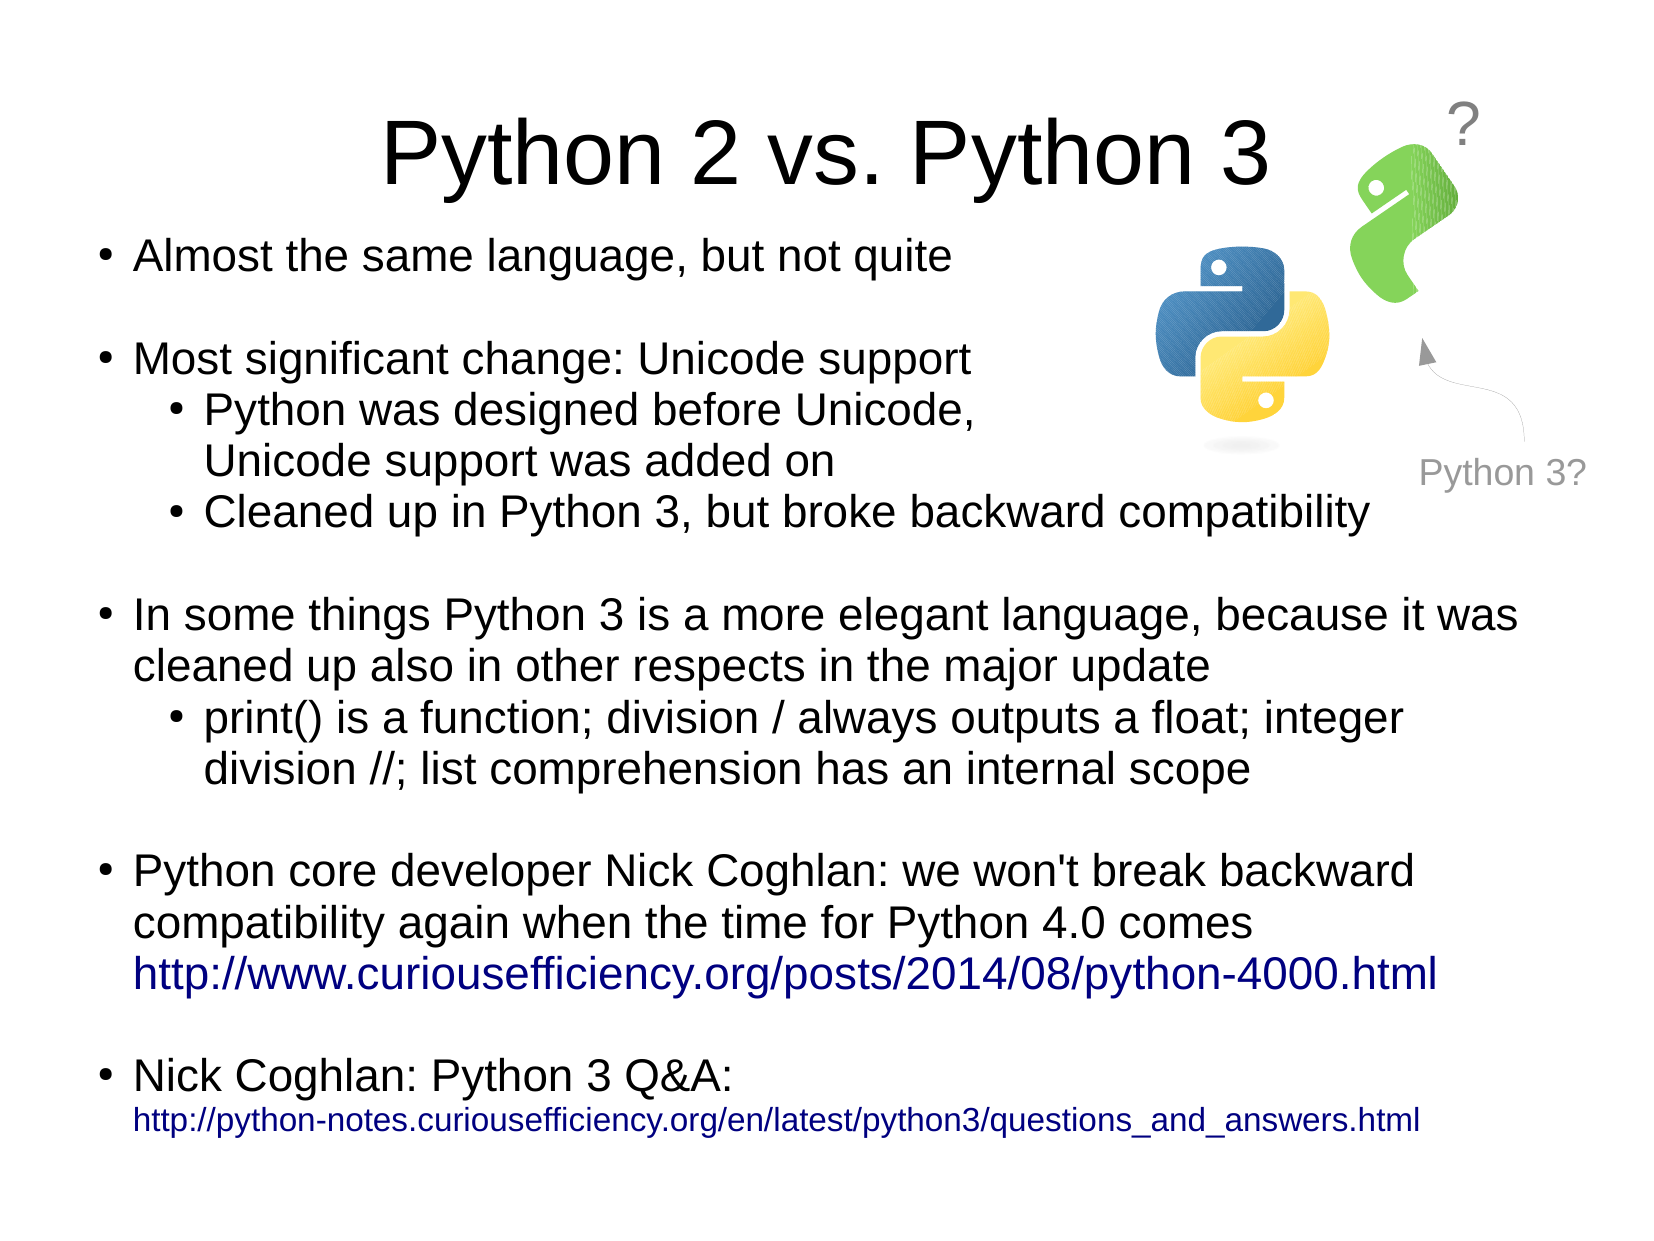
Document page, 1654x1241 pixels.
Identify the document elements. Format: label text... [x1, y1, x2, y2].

title Python 2 vs. Python 3 [82, 49, 1571, 257]
text_box Almost the same language, but not quite Most significant change: Unicode support Python was designed before Unicode, Unicode support was added on Cleaned up in Python 3, but broke backward compatibility In some things Python 3 is a more elegant language, because it was cleaned up also in other respects in the major update print() is a function; division / always outputs a float; integer division //; list comprehension has an internal scope Python core developer Nick Coghlan: we won't break backward compatibility again when the time for Python 4.0 comes http://www.curiousefficiency.org/posts/2014/08/python-4000.html Nick Coghlan: Python 3 Q&A: http://python-notes.curiousefficiency.org/en/latest/python3/questions_and_answers.html [82, 222, 1561, 1147]
text_box Python 3? [1403, 444, 1602, 501]
picture [1155, 101, 1501, 481]
